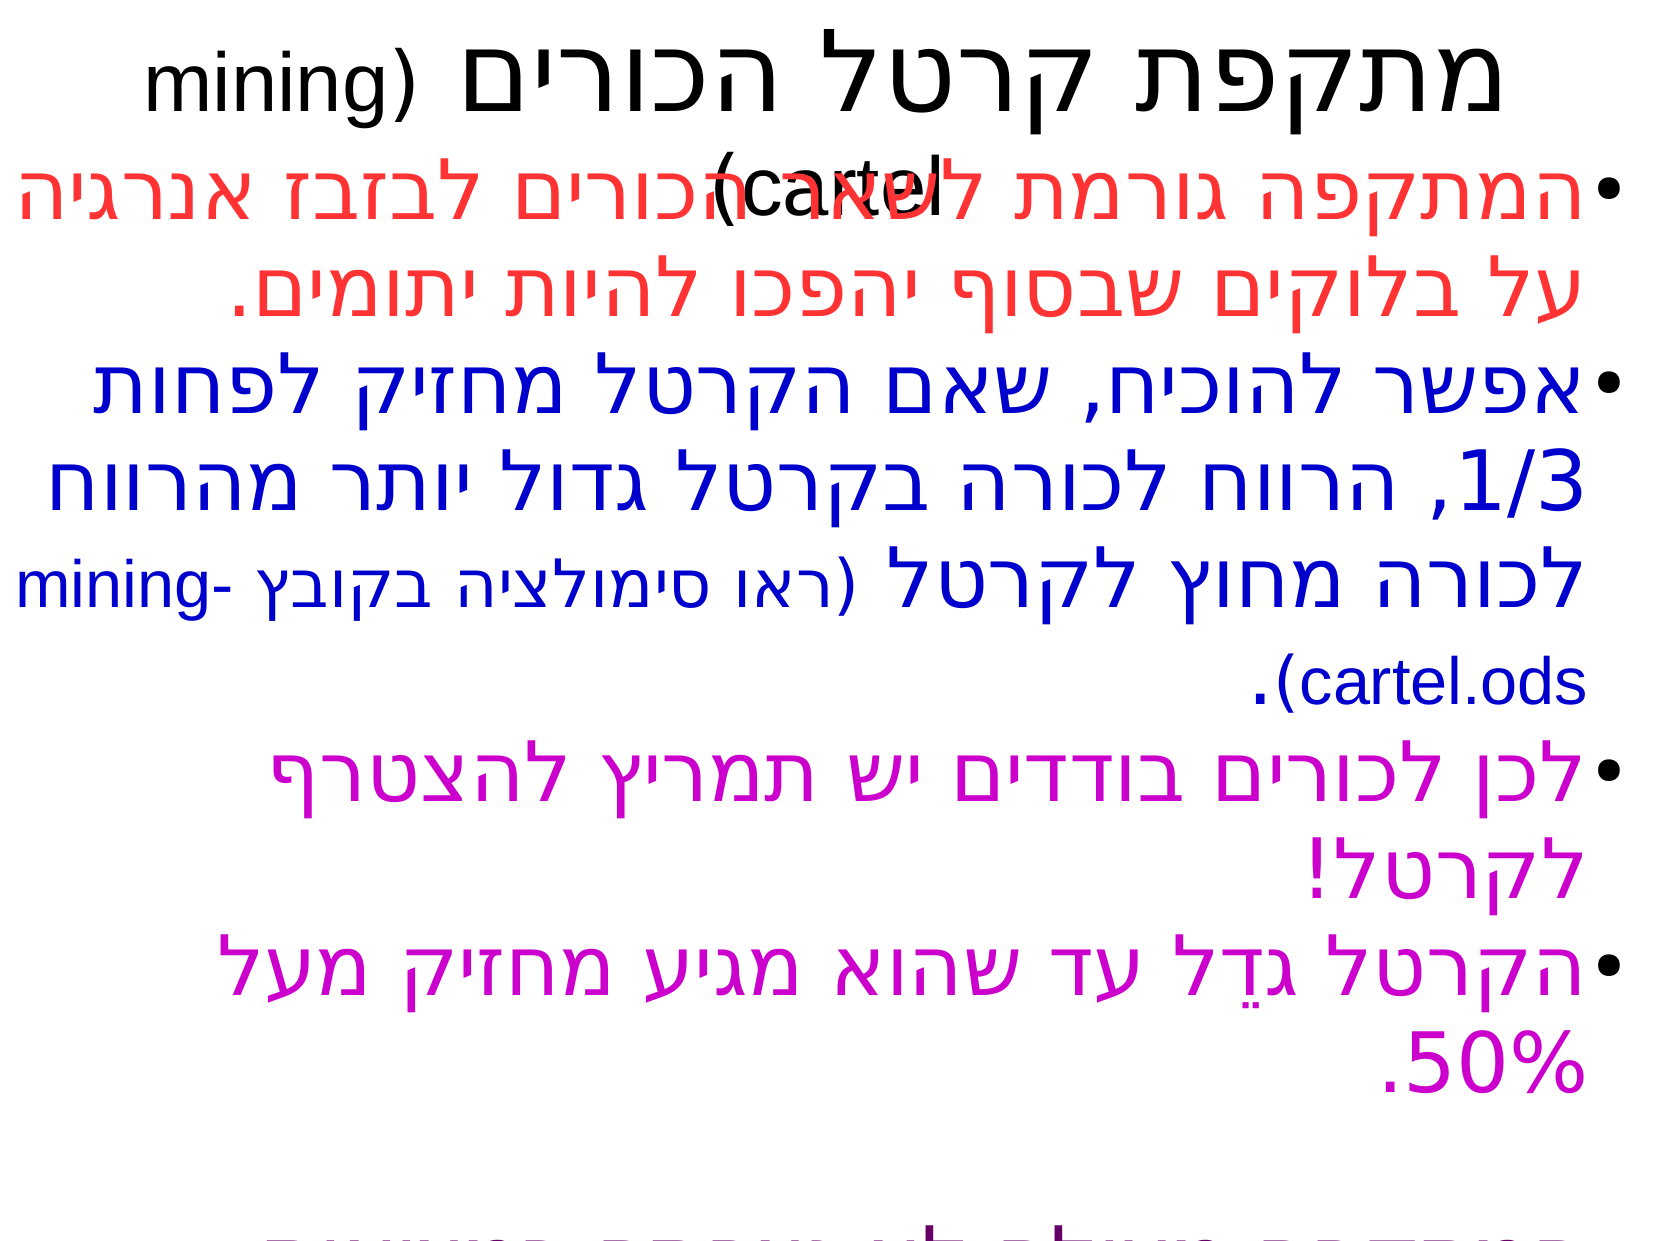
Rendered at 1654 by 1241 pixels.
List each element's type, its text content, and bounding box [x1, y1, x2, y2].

text_box מתקפת קרטל הכורים (mining cartel) [0, 0, 1654, 139]
text_box המתקפה גורמת לשאר הכורים לבזבז אנרגיה על בלוקים שבסוף יהפכו להיות יתומים. אפשר להוכיח, שאם הקרטל מחזיק לפחות 1/3, הרווח לכורה בקרטל גדול יותר מהרווח לכורה מחוץ לקרטל (ראו סימולציה בקובץ mining-cartel.ods). לכן לכורים בודדים יש תמריץ להצטרף לקרטל! הקרטל גדֵל עד שהוא מגיע מחזיק מעל 50%. המתקפה מעולם לא נצפתה במציאות. מאמיני-ביטקוין מאמינים שהיא לא תקרה לעולם: http://hackingdistributed.com/2013/11/04/bitcoin-is-broken/ [0, 135, 1639, 1237]
